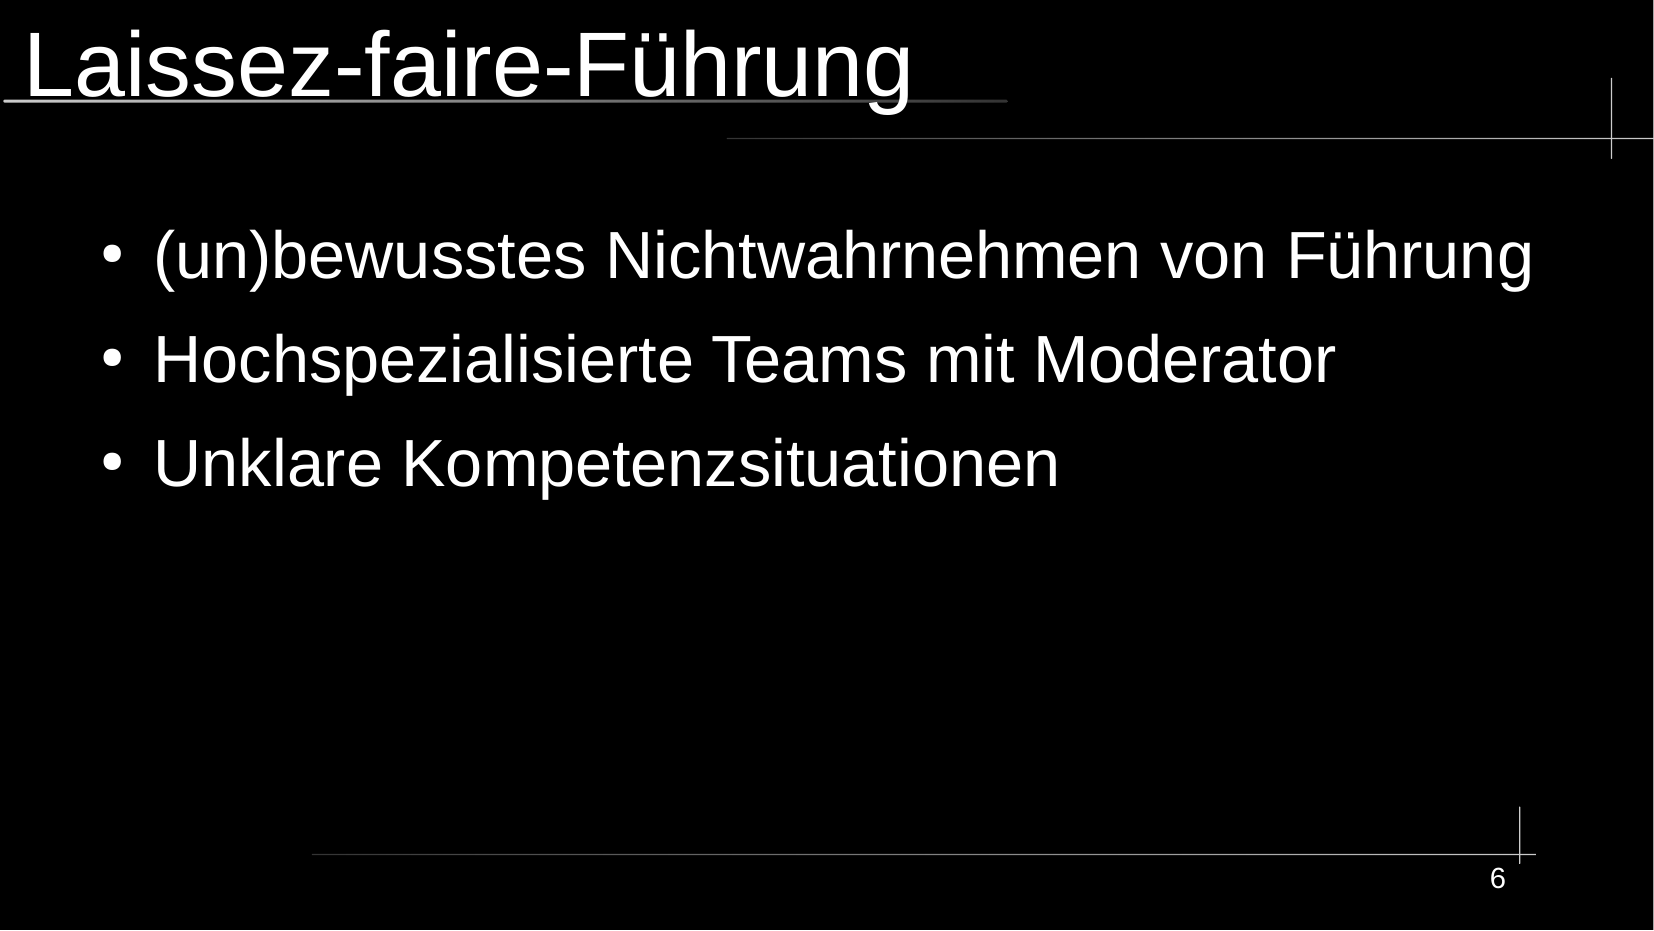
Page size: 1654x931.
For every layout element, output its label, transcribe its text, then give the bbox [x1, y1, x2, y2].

title Laissez-faire-Führung [23, 11, 1589, 119]
list (un)bewusstes Nichtwahrnehmen von Führung Hochspezialisierte Teams mit Moderator Unklare Kompetenzsituationen [82, 217, 1571, 758]
